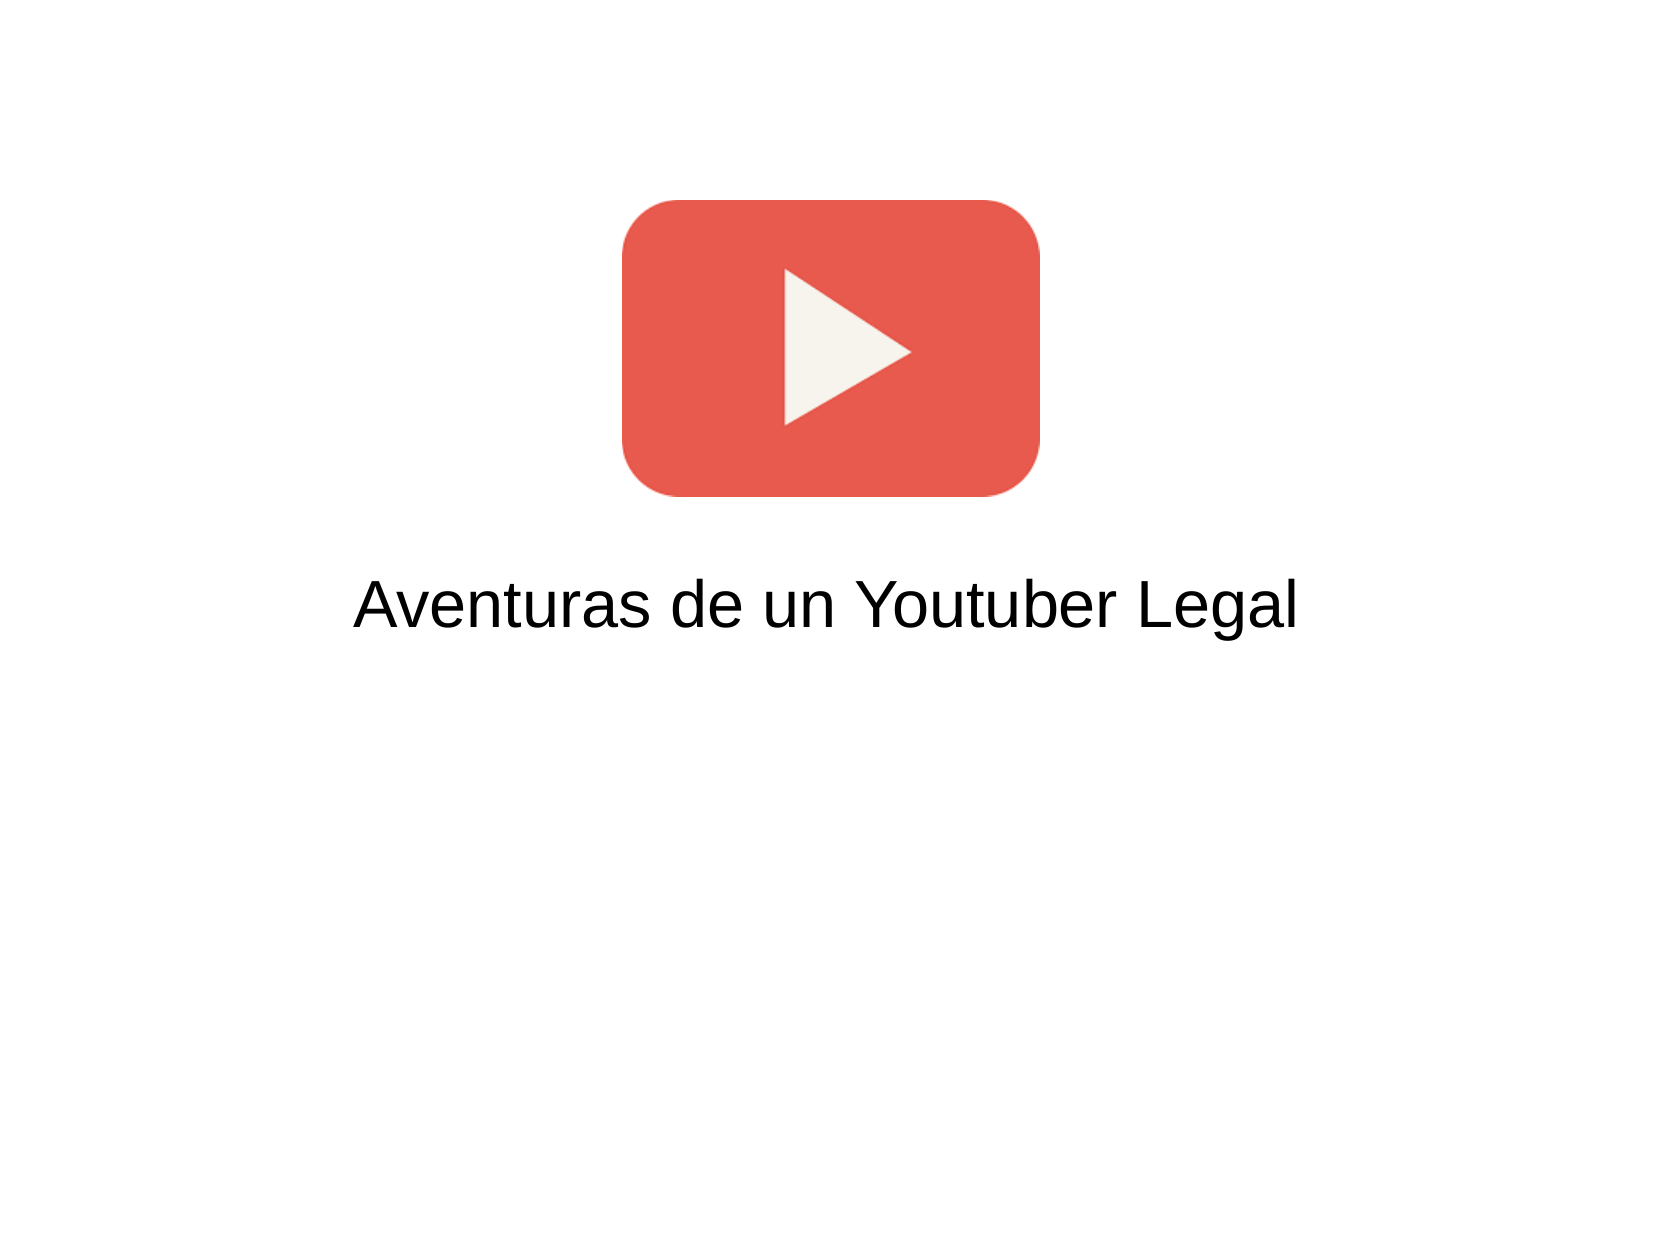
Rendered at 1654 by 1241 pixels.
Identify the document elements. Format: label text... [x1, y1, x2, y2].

subtitle Aventuras de un Youtuber Legal [82, 49, 1571, 1010]
picture [622, 200, 1040, 497]
